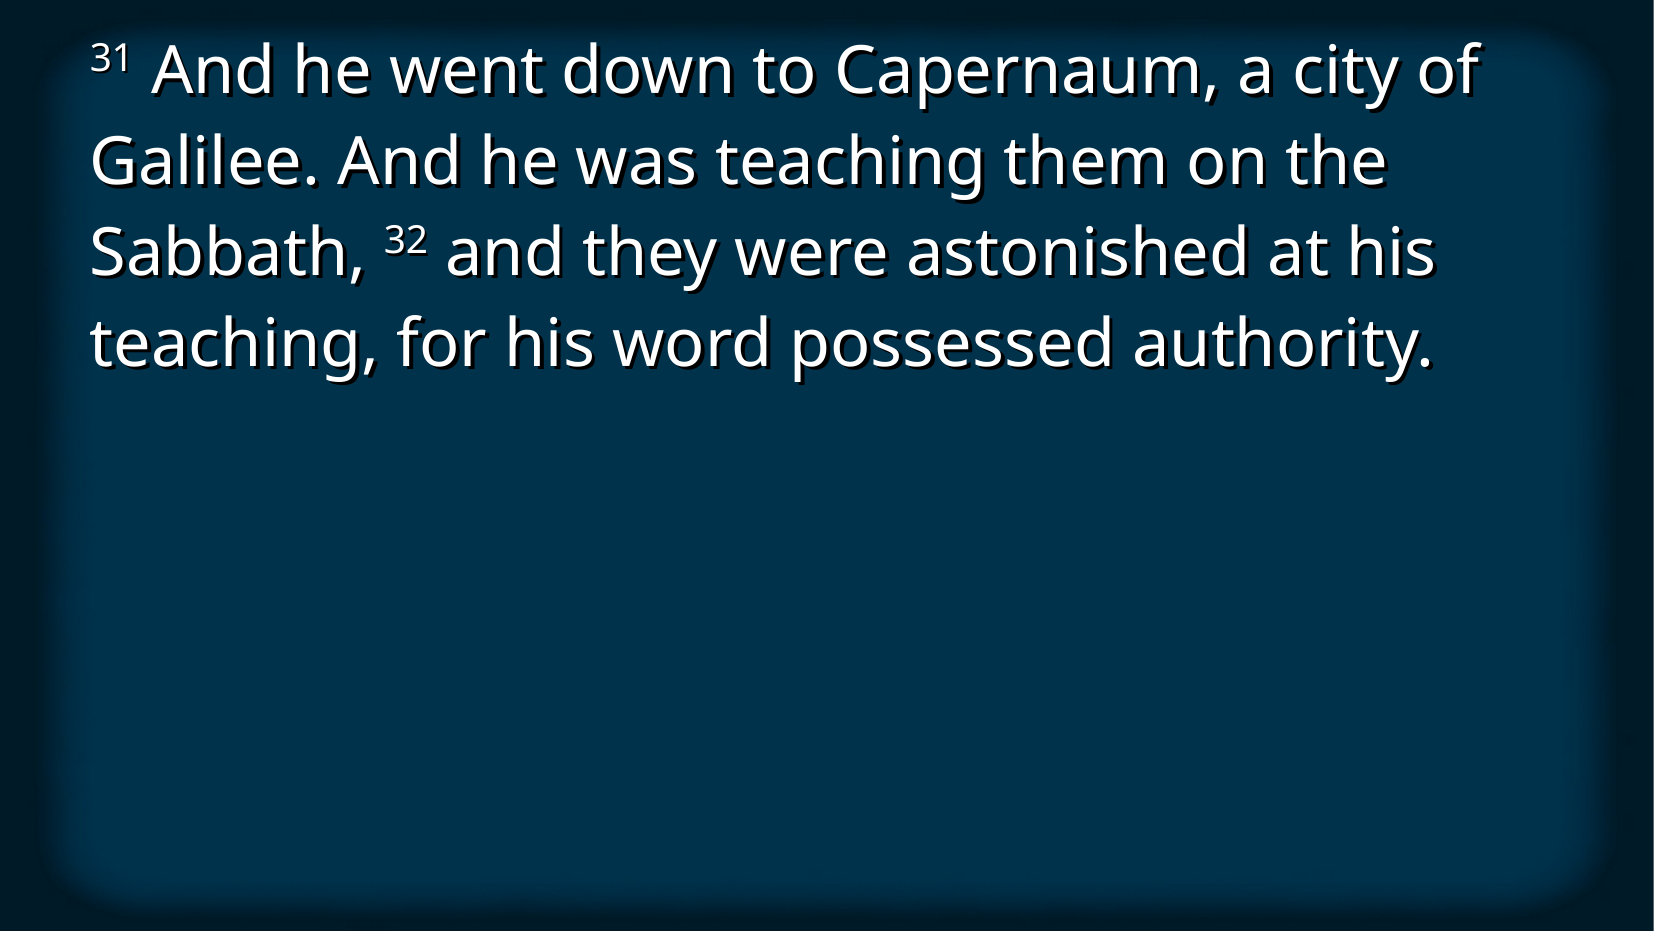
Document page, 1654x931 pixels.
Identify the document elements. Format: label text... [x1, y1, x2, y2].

picture [0, 0, 1654, 931]
text_box 31 And he went down to Capernaum, a city of Galilee. And he was teaching them on the Sabbath, 32 and they were astonished at his teaching, for his word possessed authority. [75, 15, 1606, 385]
